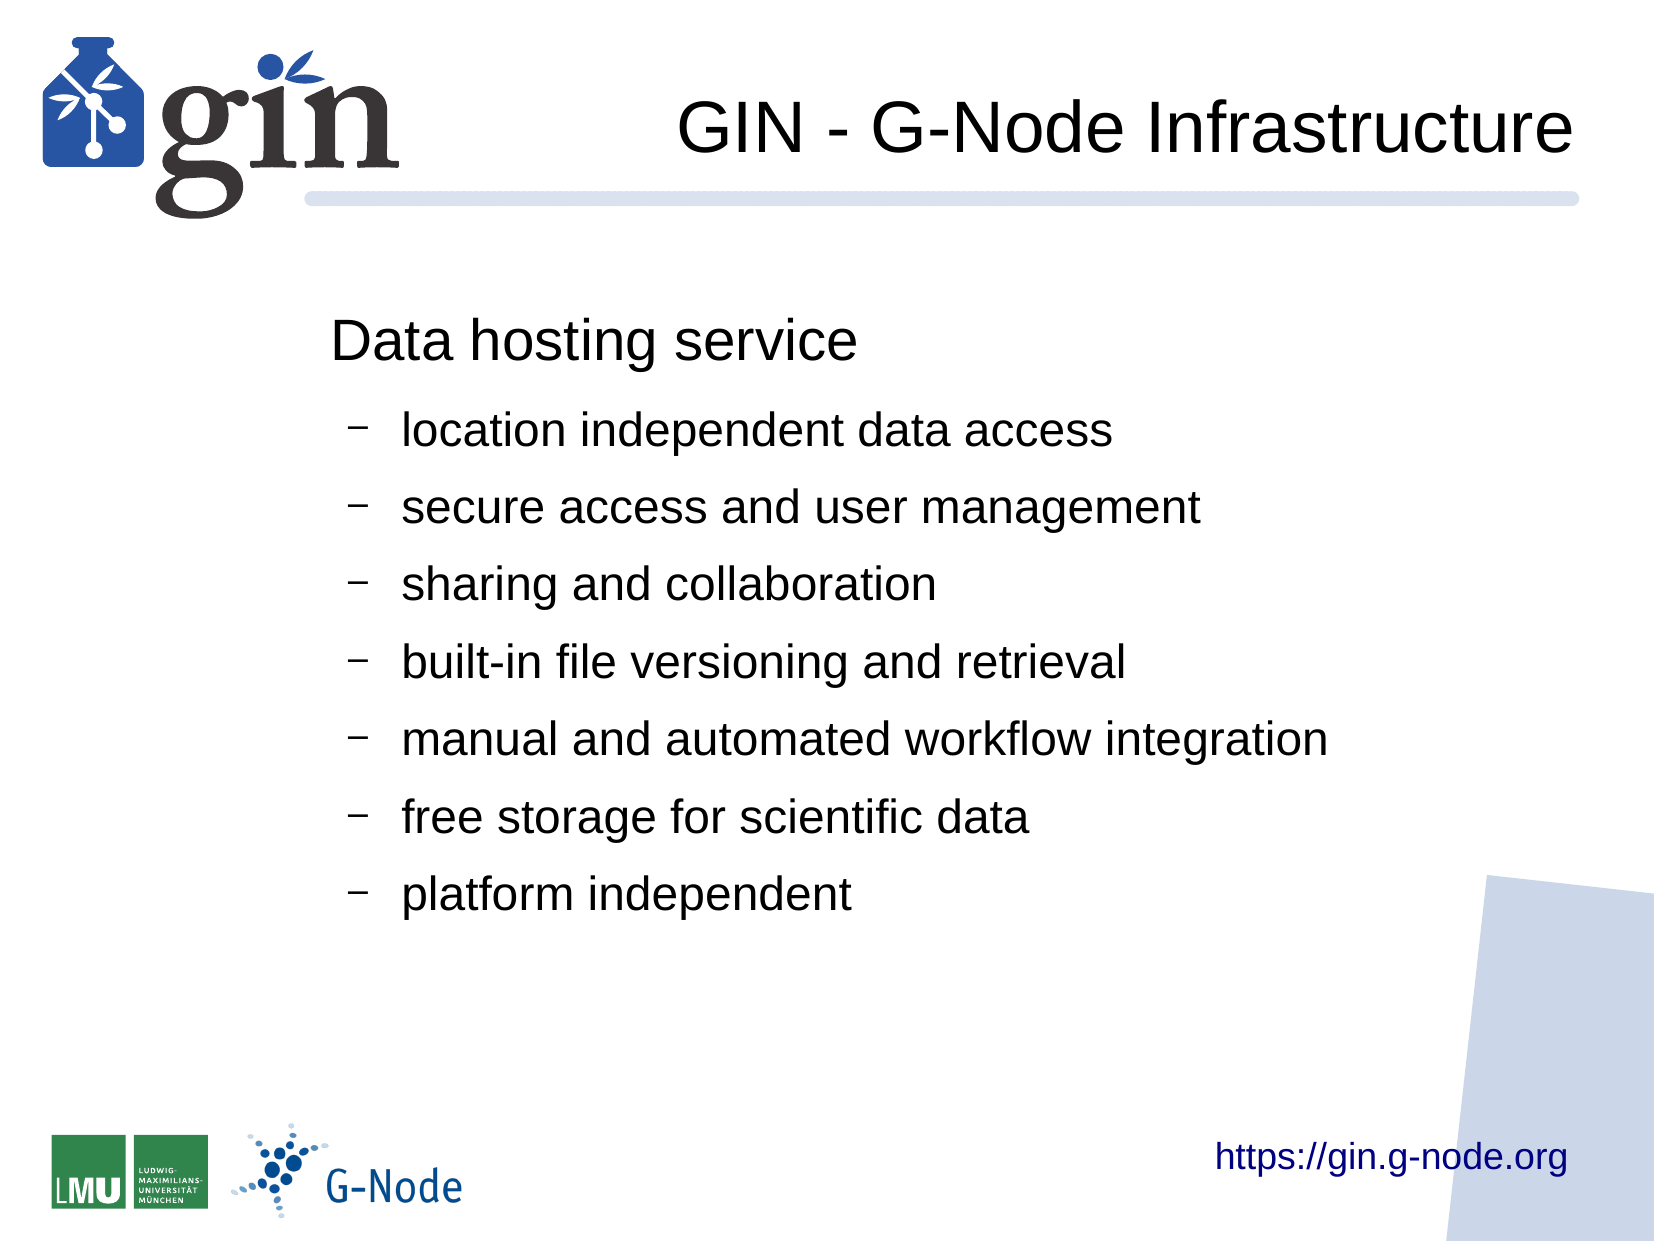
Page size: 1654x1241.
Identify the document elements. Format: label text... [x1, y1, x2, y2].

text_box GIN - G-Node Infrastructure [87, 30, 1576, 226]
text_box https://gin.g-node.org [1200, 1128, 1625, 1186]
list Data hosting service location independent data access secure access and user management sharing and collaboration built-in file versioning and retrieval manual and automated workflow integration free storage for scientific data platform independent [259, 307, 1460, 661]
picture [230, 1123, 467, 1219]
picture [33, 30, 409, 224]
